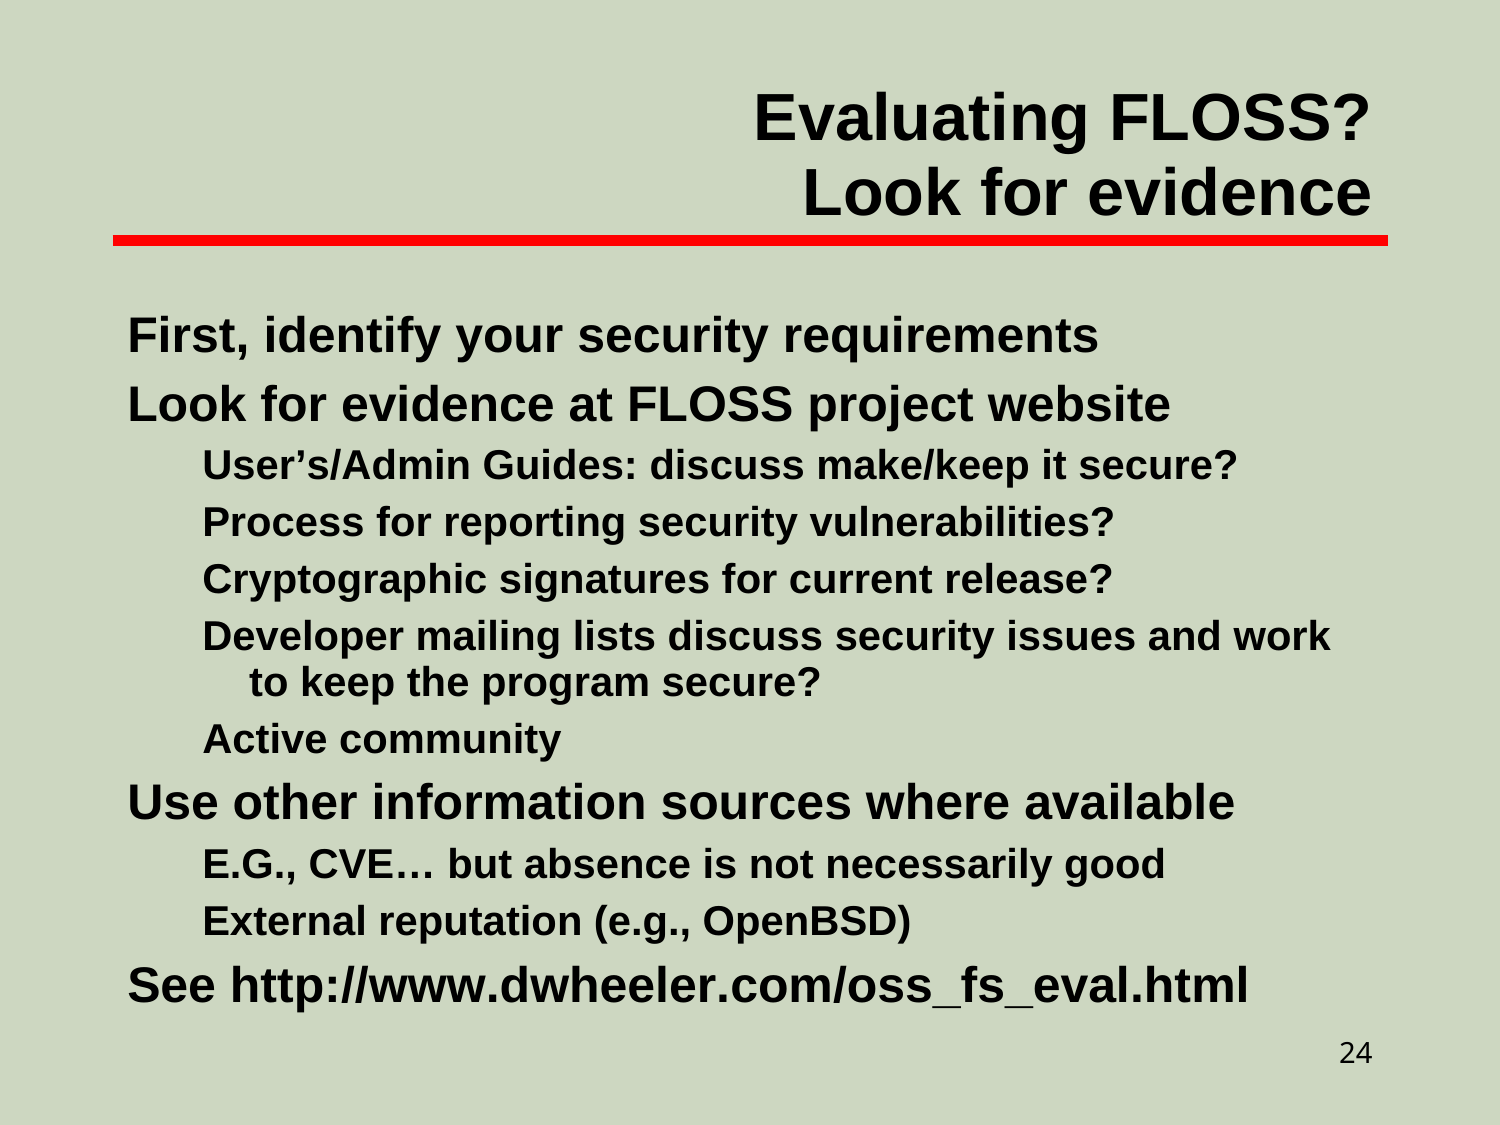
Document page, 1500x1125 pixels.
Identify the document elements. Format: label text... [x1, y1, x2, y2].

list First, identify your security requirements Look for evidence at FLOSS project website User’s/Admin Guides: discuss make/keep it secure? Process for reporting security vulnerabilities? Cryptographic signatures for current release? Developer mailing lists discuss security issues and work to keep the program secure? Active community Use other information sources where available E.G., CVE… but absence is not necessarily good External reputation (e.g., OpenBSD) See http://www.dwheeler.com/oss_fs_eval.html [112, 299, 1388, 1021]
title Evaluating FLOSS? Look for evidence [337, 72, 1388, 238]
